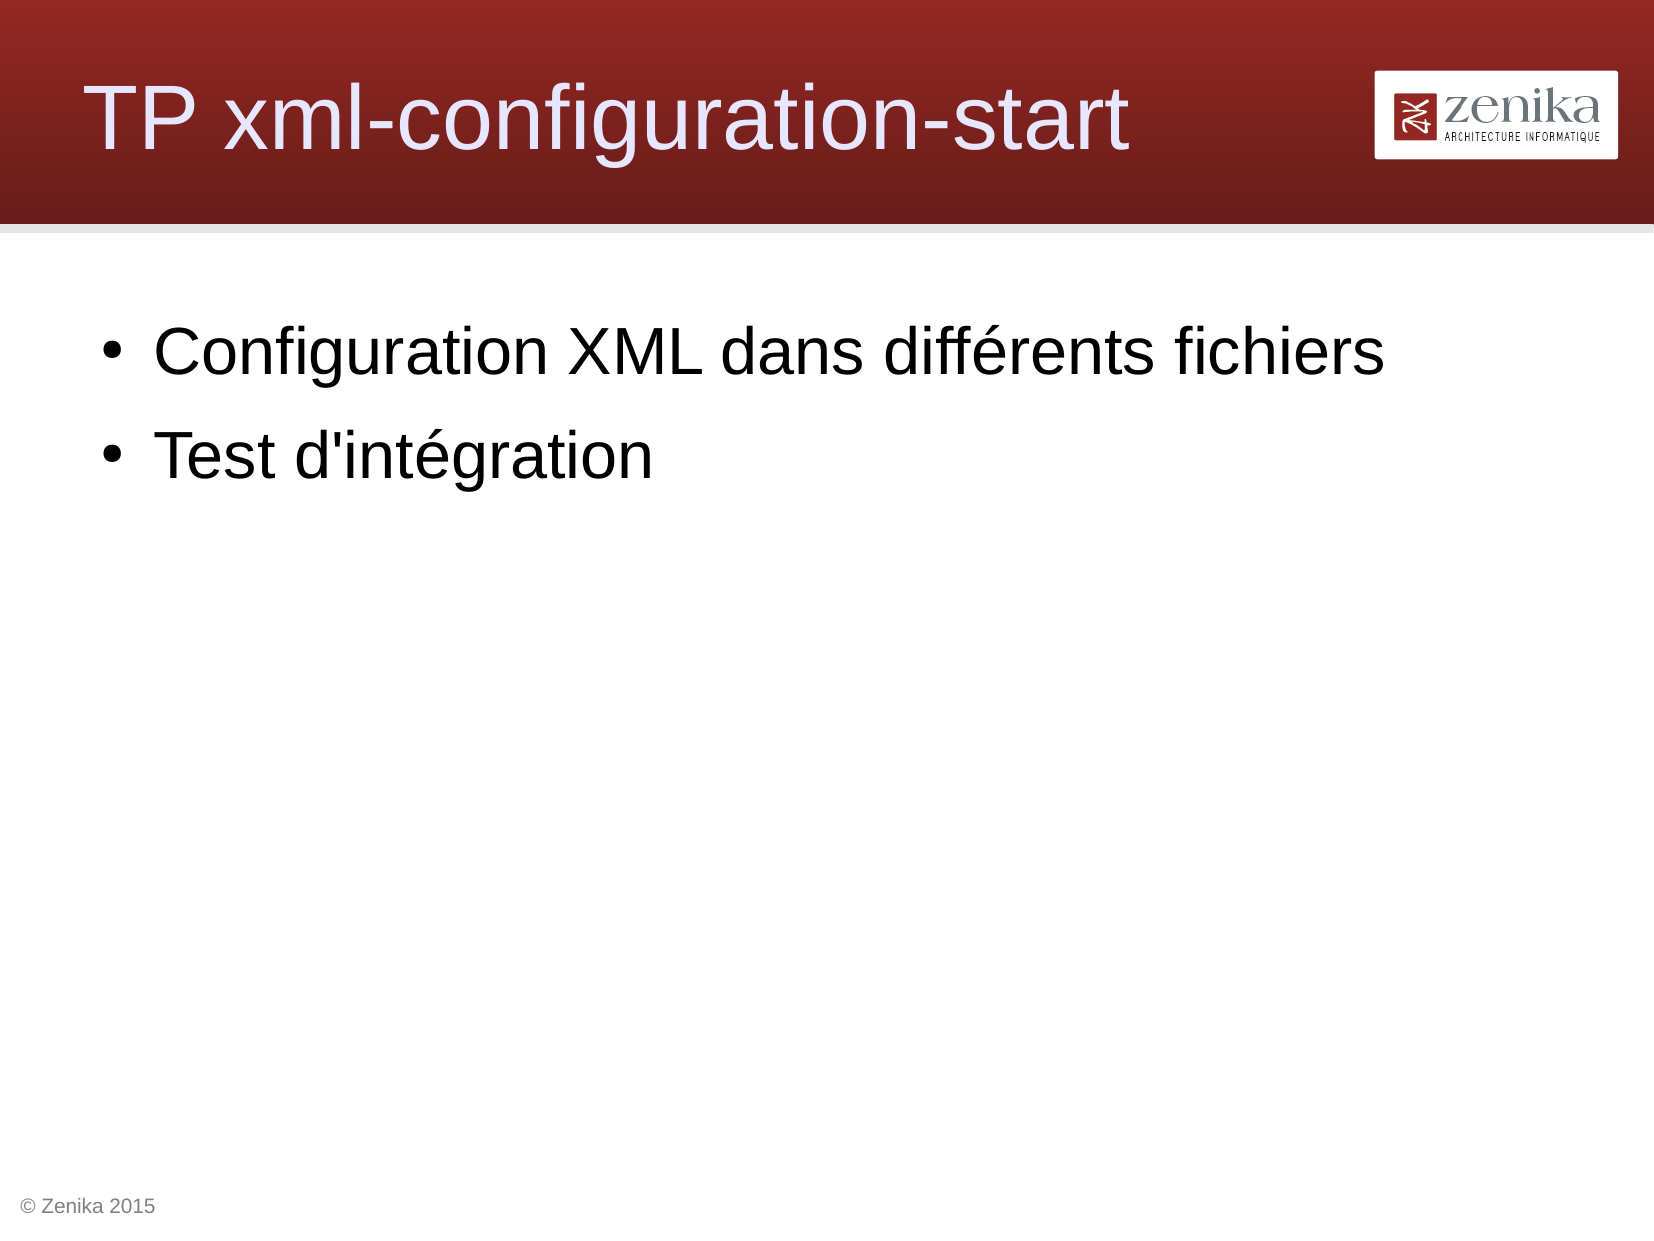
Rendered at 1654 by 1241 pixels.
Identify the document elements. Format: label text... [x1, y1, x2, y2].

title TP xml-configuration-start [82, 13, 1571, 222]
list Configuration XML dans différents fichiers Test d'intégration [82, 313, 1538, 1034]
picture [1571, 82, 1600, 149]
